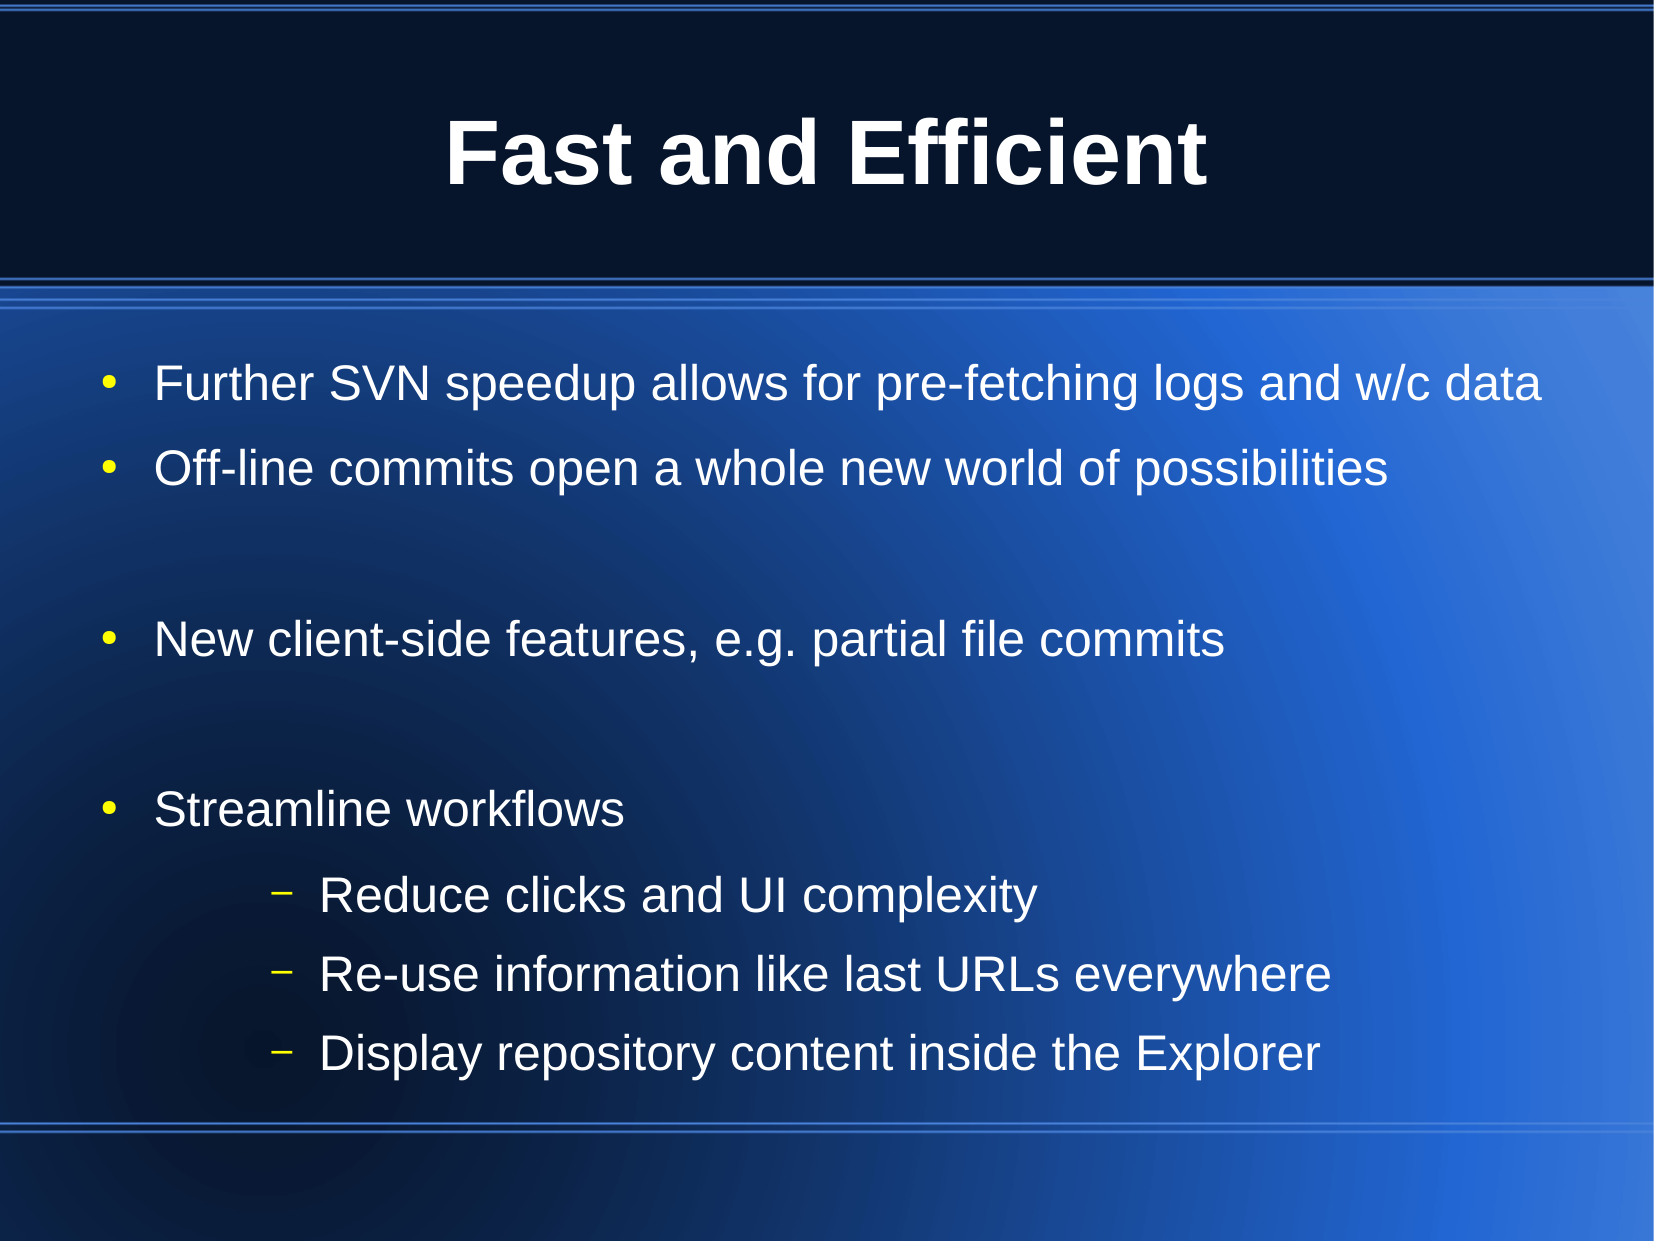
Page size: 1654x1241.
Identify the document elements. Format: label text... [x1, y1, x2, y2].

title Fast and Efficient [82, 49, 1571, 257]
picture [0, 0, 1654, 1241]
list Further SVN speedup allows for pre-fetching logs and w/c data Off-line commits open a whole new world of possibilities New client-side features, e.g. partial file commits Streamline workflows Reduce clicks and UI complexity Re-use information like last URLs everywhere Display repository content inside the Explorer [82, 355, 1571, 1123]
